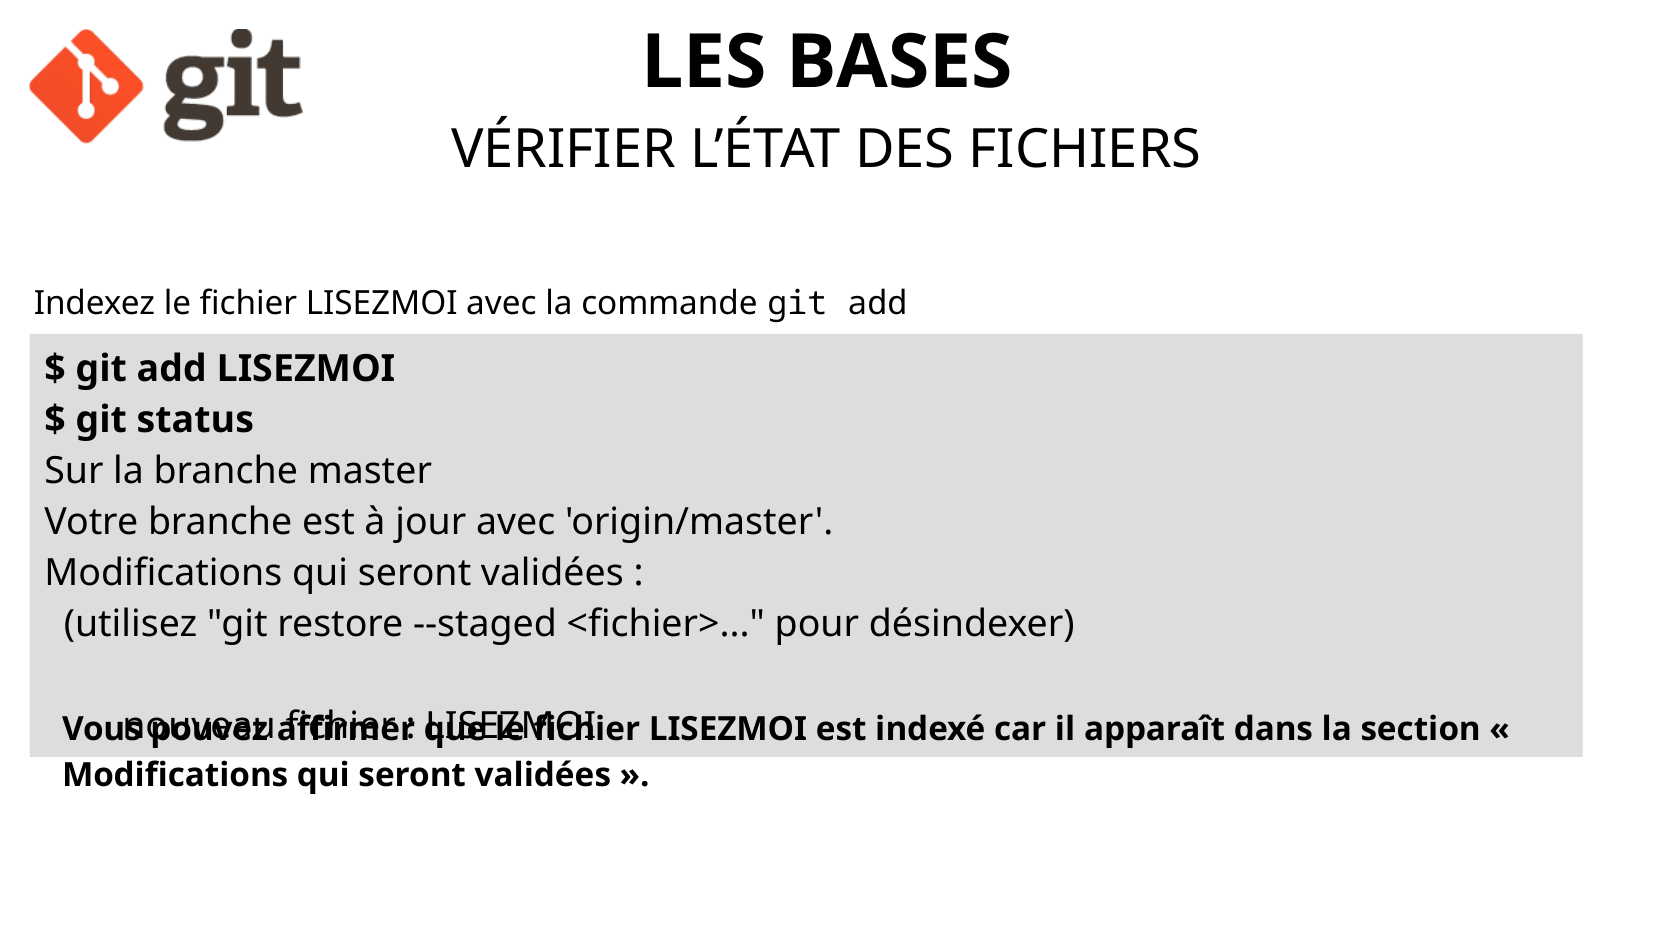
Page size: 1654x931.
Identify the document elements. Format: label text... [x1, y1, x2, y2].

text_box Les bases Vérifier l’état des fichiers [457, 22, 1197, 168]
picture [29, 29, 303, 144]
text_box Vous pouvez affirmer que le fichier LISEZMOI est indexé car il apparaît dans la section « Modifications qui seront validées ». [47, 697, 1595, 788]
text_box Indexez le fichier LISEZMOI avec la commande git add [18, 271, 1471, 325]
text_box $ git add LISEZMOI $ git status Sur la branche master Votre branche est à jour avec 'origin/master'. Modifications qui seront validées : (utilisez "git restore --staged <fichier>..." pour désindexer) nouveau fichier : LISEZMOI [29, 333, 1583, 686]
